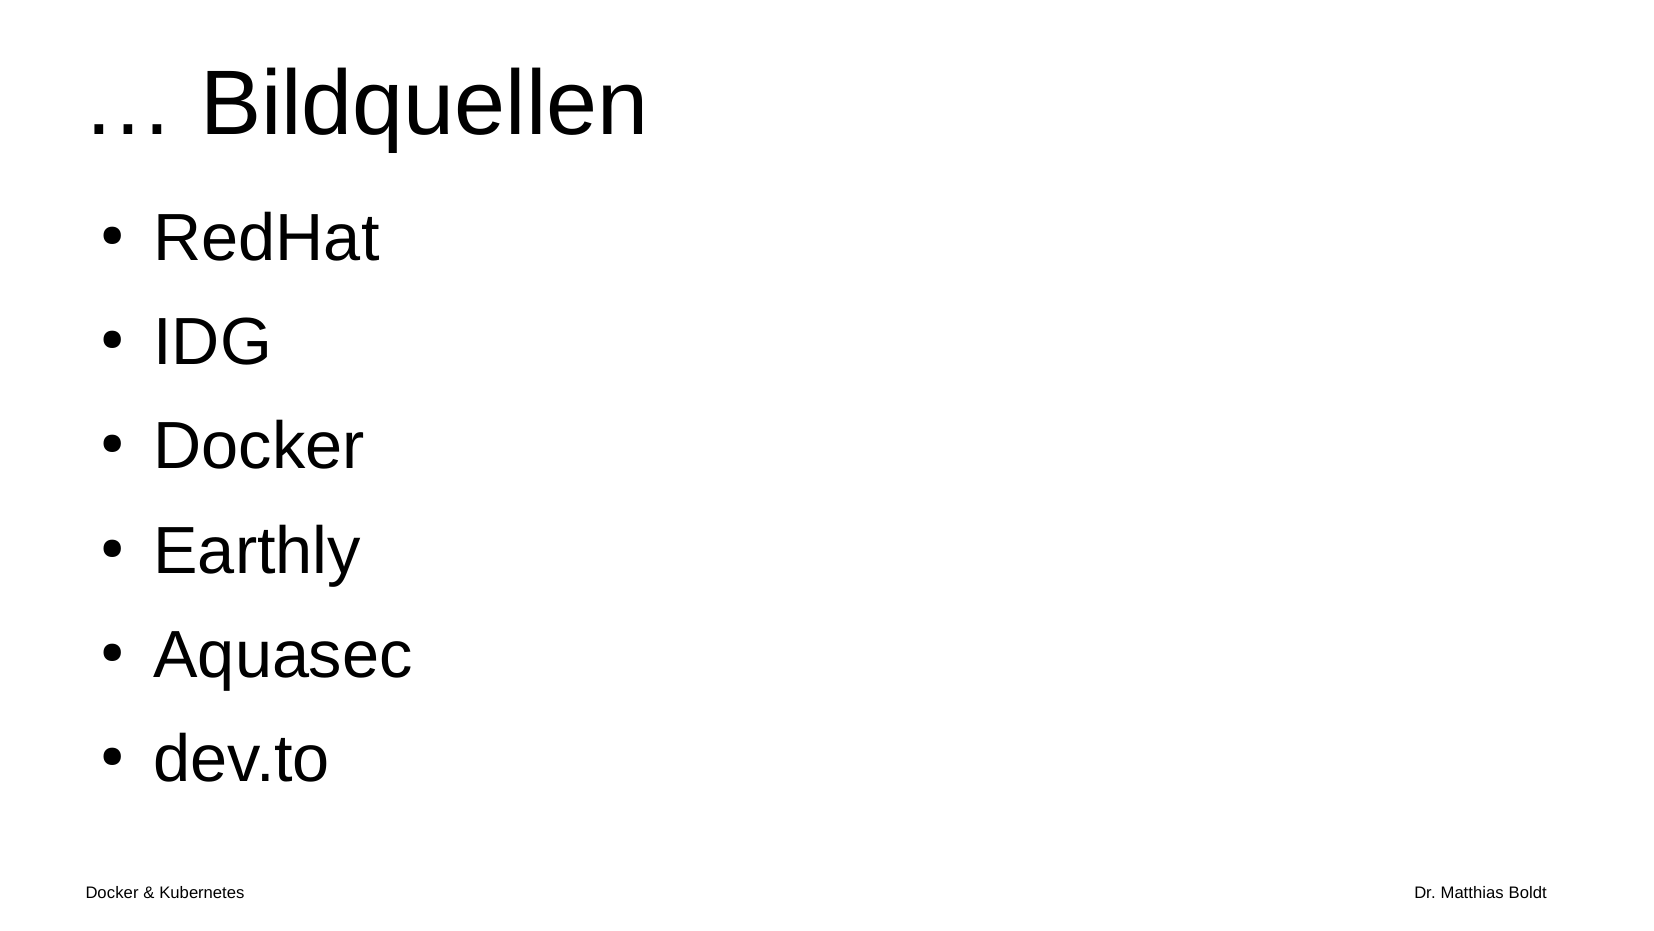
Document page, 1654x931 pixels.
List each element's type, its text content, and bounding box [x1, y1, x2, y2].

text_box Docker & Kubernetes Dr. Matthias Boldt [70, 875, 1563, 910]
title … Bildquellen [82, 25, 1571, 181]
list RedHat IDG Docker Earthly Aquasec dev.to [82, 199, 1571, 845]
